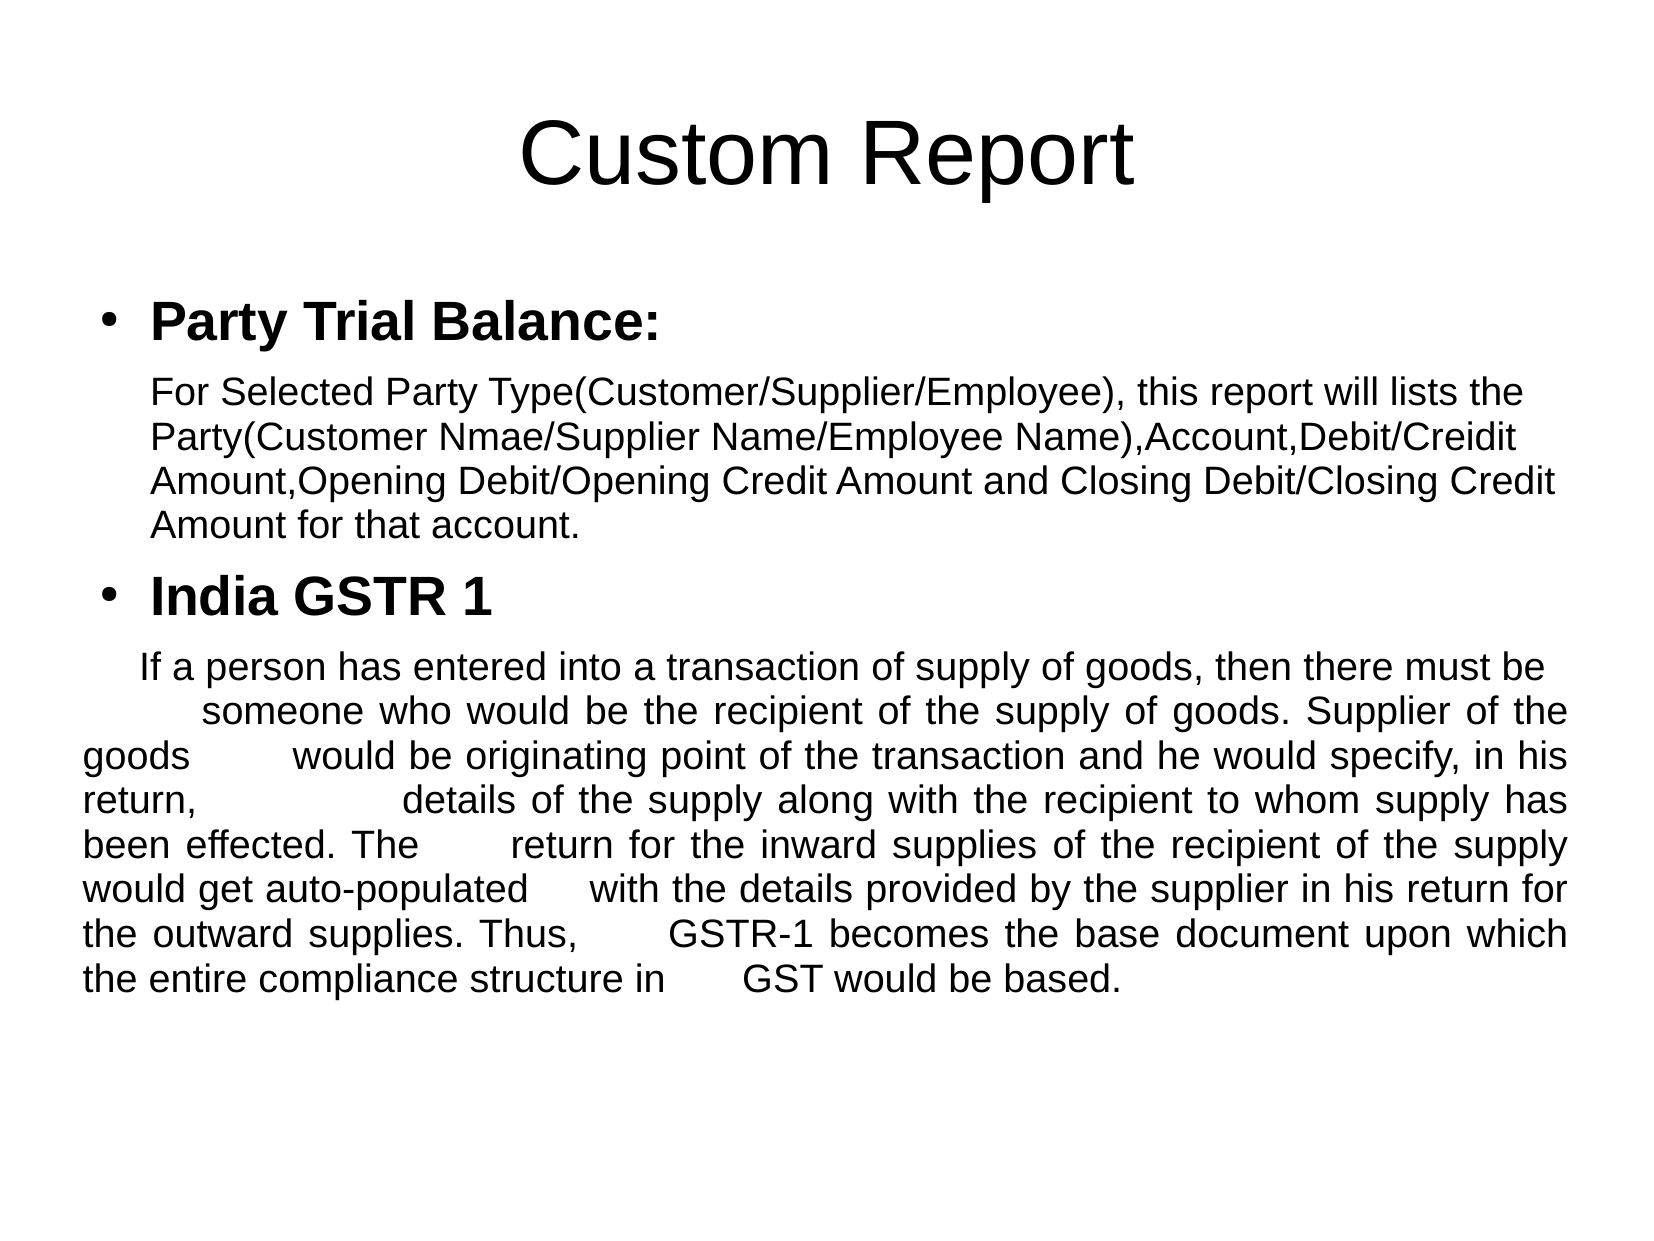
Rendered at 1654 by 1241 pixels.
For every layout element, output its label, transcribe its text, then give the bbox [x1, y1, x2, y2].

title Custom Report [82, 49, 1571, 257]
list Party Trial Balance: For Selected Party Type(Customer/Supplier/Employee), this report will lists the Party(Customer Nmae/Supplier Name/Employee Name),Account,Debit/Creidit Amount,Opening Debit/Opening Credit Amount and Closing Debit/Closing Credit Amount for that account. India GSTR 1 If a person has entered into a transaction of supply of goods, then there must be someone who would be the recipient of the supply of goods. Supplier of the goods would be originating point of the transaction and he would specify, in his return, details of the supply along with the recipient to whom supply has been effected. The return for the inward supplies of the recipient of the supply would get auto-populated with the details provided by the supplier in his return for the outward supplies. Thus, GSTR-1 becomes the base document upon which the entire compliance structure in GST would be based. [82, 290, 1571, 1010]
